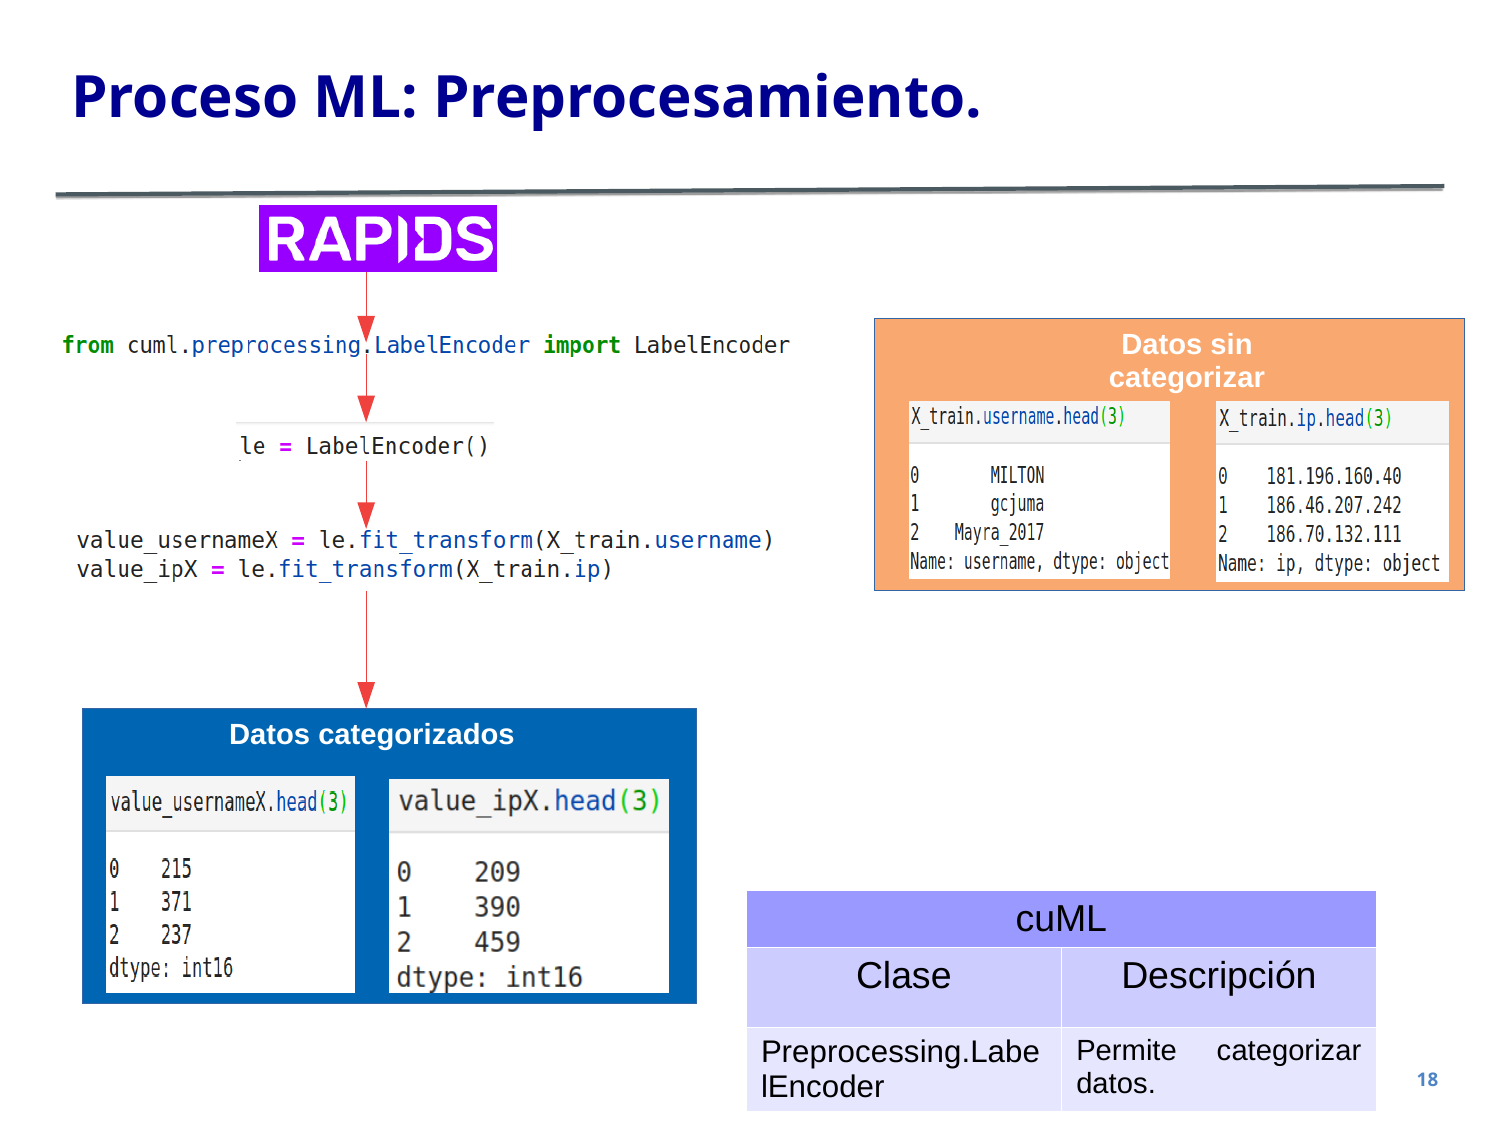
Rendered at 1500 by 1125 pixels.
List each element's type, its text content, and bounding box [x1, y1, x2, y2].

title Proceso ML: Preprocesamiento. [56, 45, 1442, 143]
picture [59, 329, 800, 378]
table_header cuML [747, 891, 1376, 947]
picture [236, 422, 494, 461]
text_box [82, 708, 697, 1004]
text_box Datos categorizados [212, 710, 532, 759]
table_cell Clase [747, 948, 1061, 1027]
picture [389, 779, 669, 993]
picture [259, 205, 497, 272]
picture [74, 528, 780, 591]
slide_number <número> [1390, 1059, 1454, 1104]
table_cell Preprocessing.LabelEncoder [747, 1028, 1061, 1111]
text_box Datos sin categorizar [1027, 321, 1347, 402]
picture [1216, 401, 1449, 582]
table_cell Permite categorizar datos. [1062, 1028, 1376, 1111]
picture [909, 401, 1170, 579]
text_box [874, 318, 1465, 591]
table_cell Descripción [1062, 948, 1376, 1027]
picture [106, 776, 355, 993]
